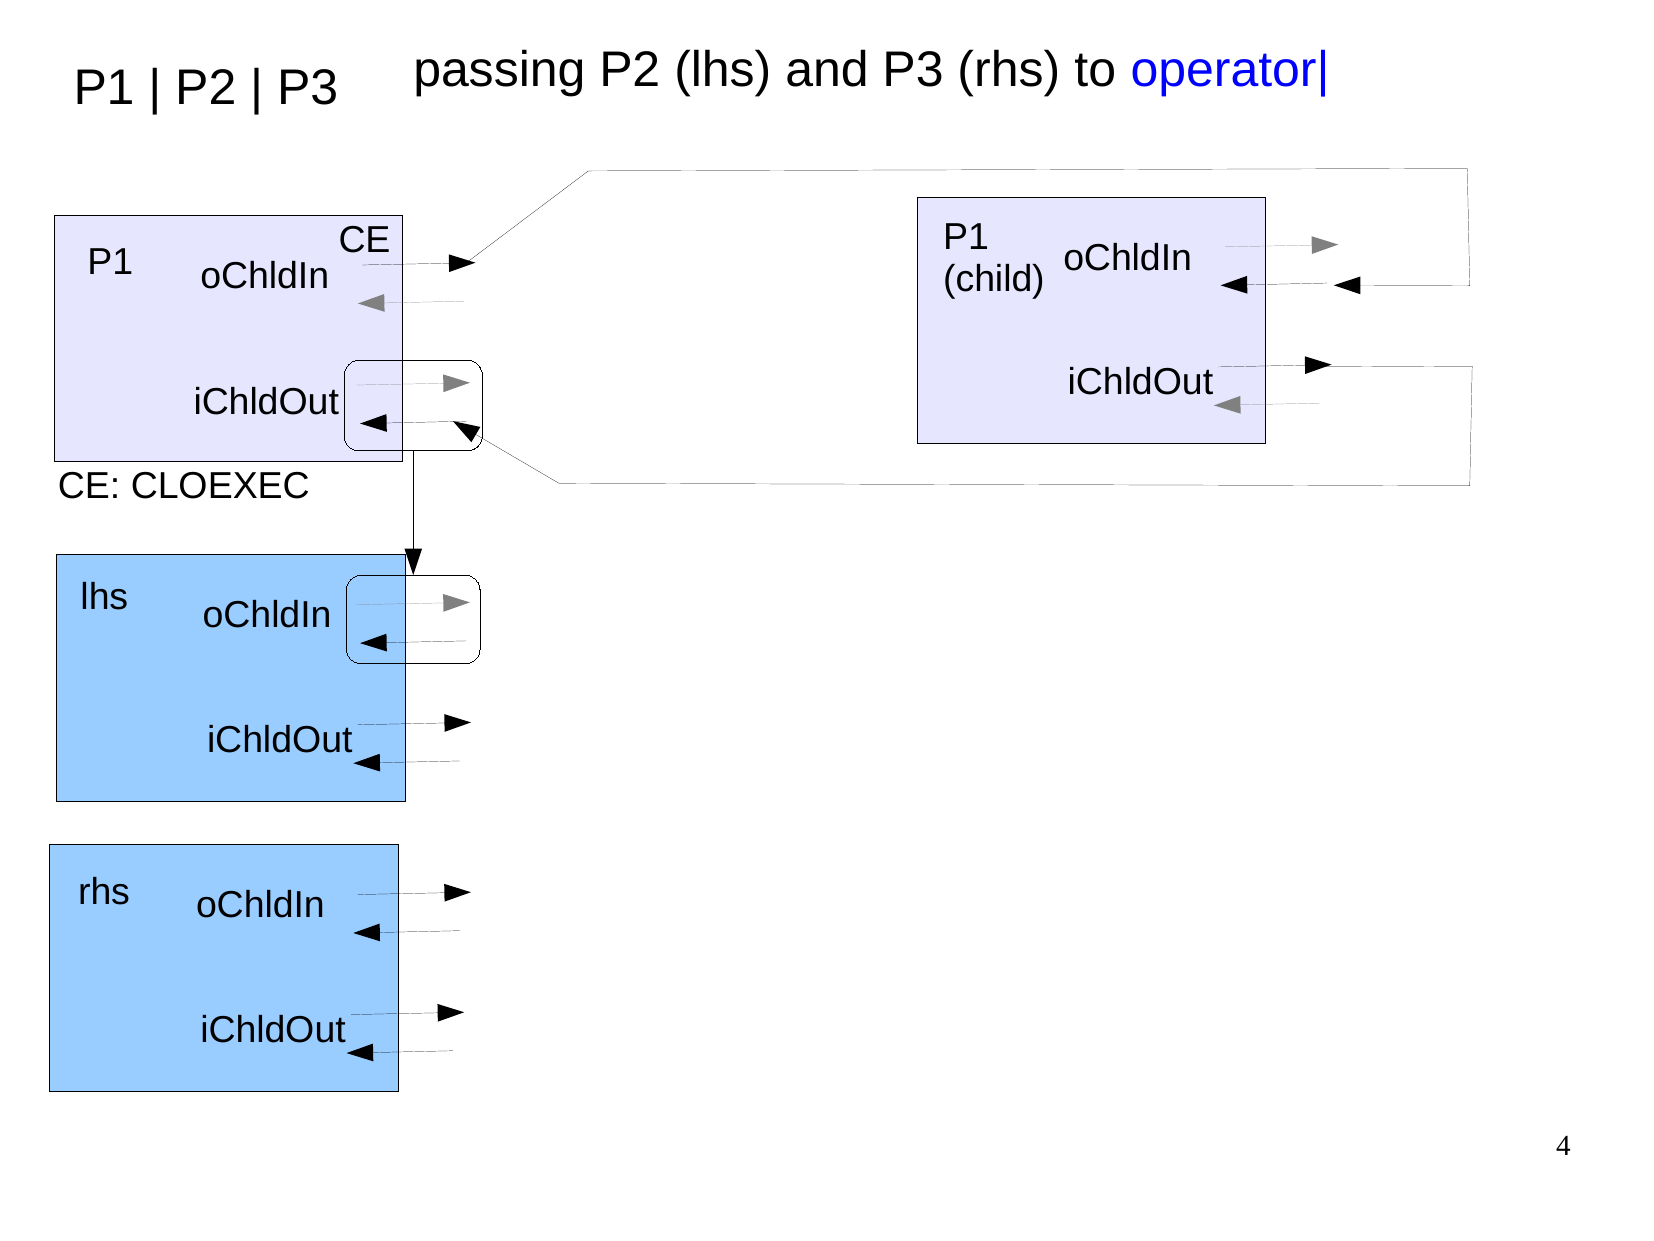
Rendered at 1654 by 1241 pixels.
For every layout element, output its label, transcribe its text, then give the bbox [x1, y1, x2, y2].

text_box [1229, 367, 1266, 404]
text_box [56, 554, 406, 802]
text_box passing P2 (lhs) and P3 (rhs) to operator| [398, 34, 1345, 111]
text_box oChldIn [1060, 228, 1207, 291]
text_box iChldOut [345, 373, 354, 438]
text_box [54, 215, 403, 462]
text_box [917, 197, 1266, 444]
text_box P1 [72, 233, 148, 295]
text_box P1 | P2 | P3 [58, 52, 354, 129]
text_box oChldIn [181, 876, 340, 938]
text_box [368, 724, 406, 762]
text_box rhs [63, 862, 146, 925]
text_box [361, 1014, 399, 1052]
text_box P1 (child) [928, 208, 1060, 317]
text_box iChldOut [178, 373, 344, 438]
text_box iChldOut [185, 1000, 361, 1065]
text_box iChldOut [1052, 353, 1229, 417]
text_box oChldIn [185, 246, 345, 309]
text_box CE [323, 210, 406, 272]
text_box oChldIn [187, 586, 346, 648]
text_box [49, 844, 399, 1092]
text_box iChldOut [192, 711, 368, 775]
text_box lhs [65, 568, 144, 630]
text_box CE: CLOEXEC [43, 457, 324, 519]
